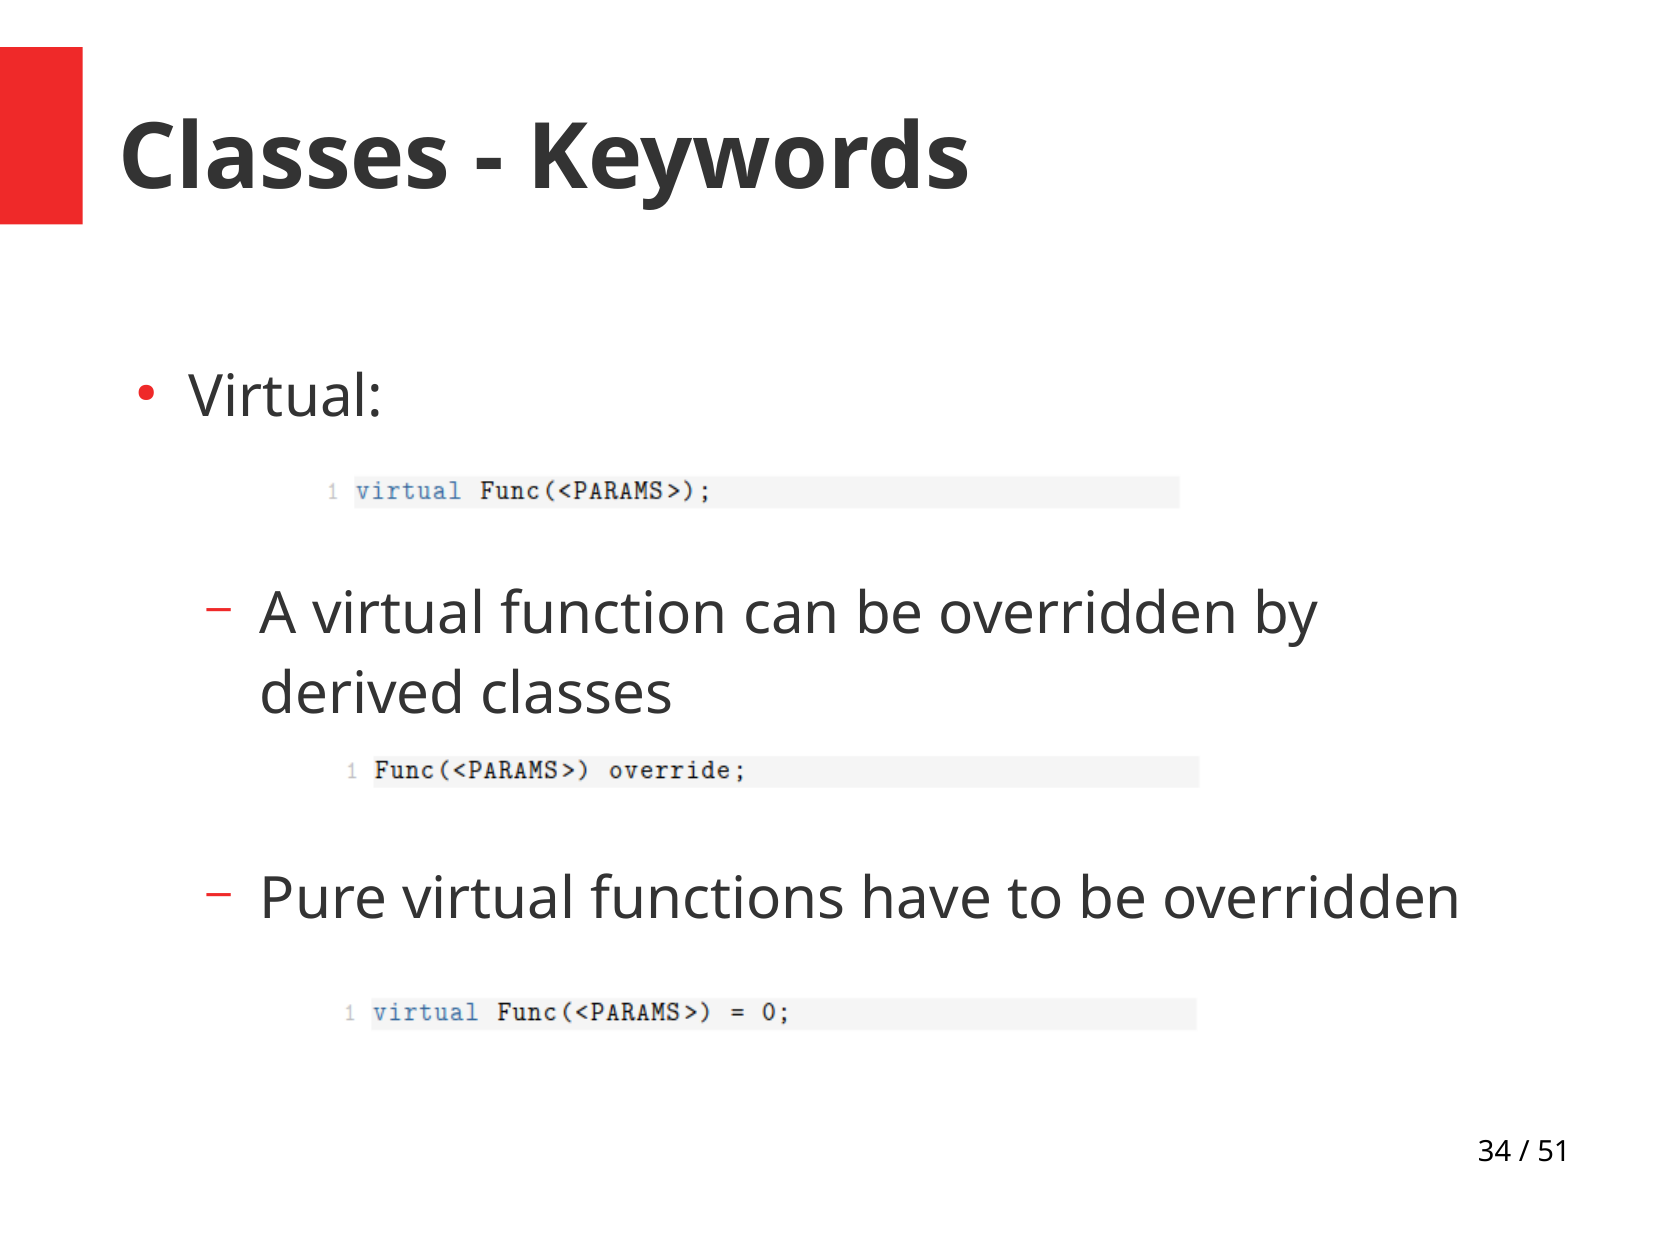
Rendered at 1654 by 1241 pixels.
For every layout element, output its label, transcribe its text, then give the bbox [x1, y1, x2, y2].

picture [342, 992, 1210, 1038]
list Virtual: A virtual function can be overridden by derived classes Pure virtual functions have to be overridden [118, 354, 1536, 1074]
picture [330, 747, 1211, 799]
title Classes - Keywords [118, 49, 1571, 257]
picture [328, 472, 1193, 512]
